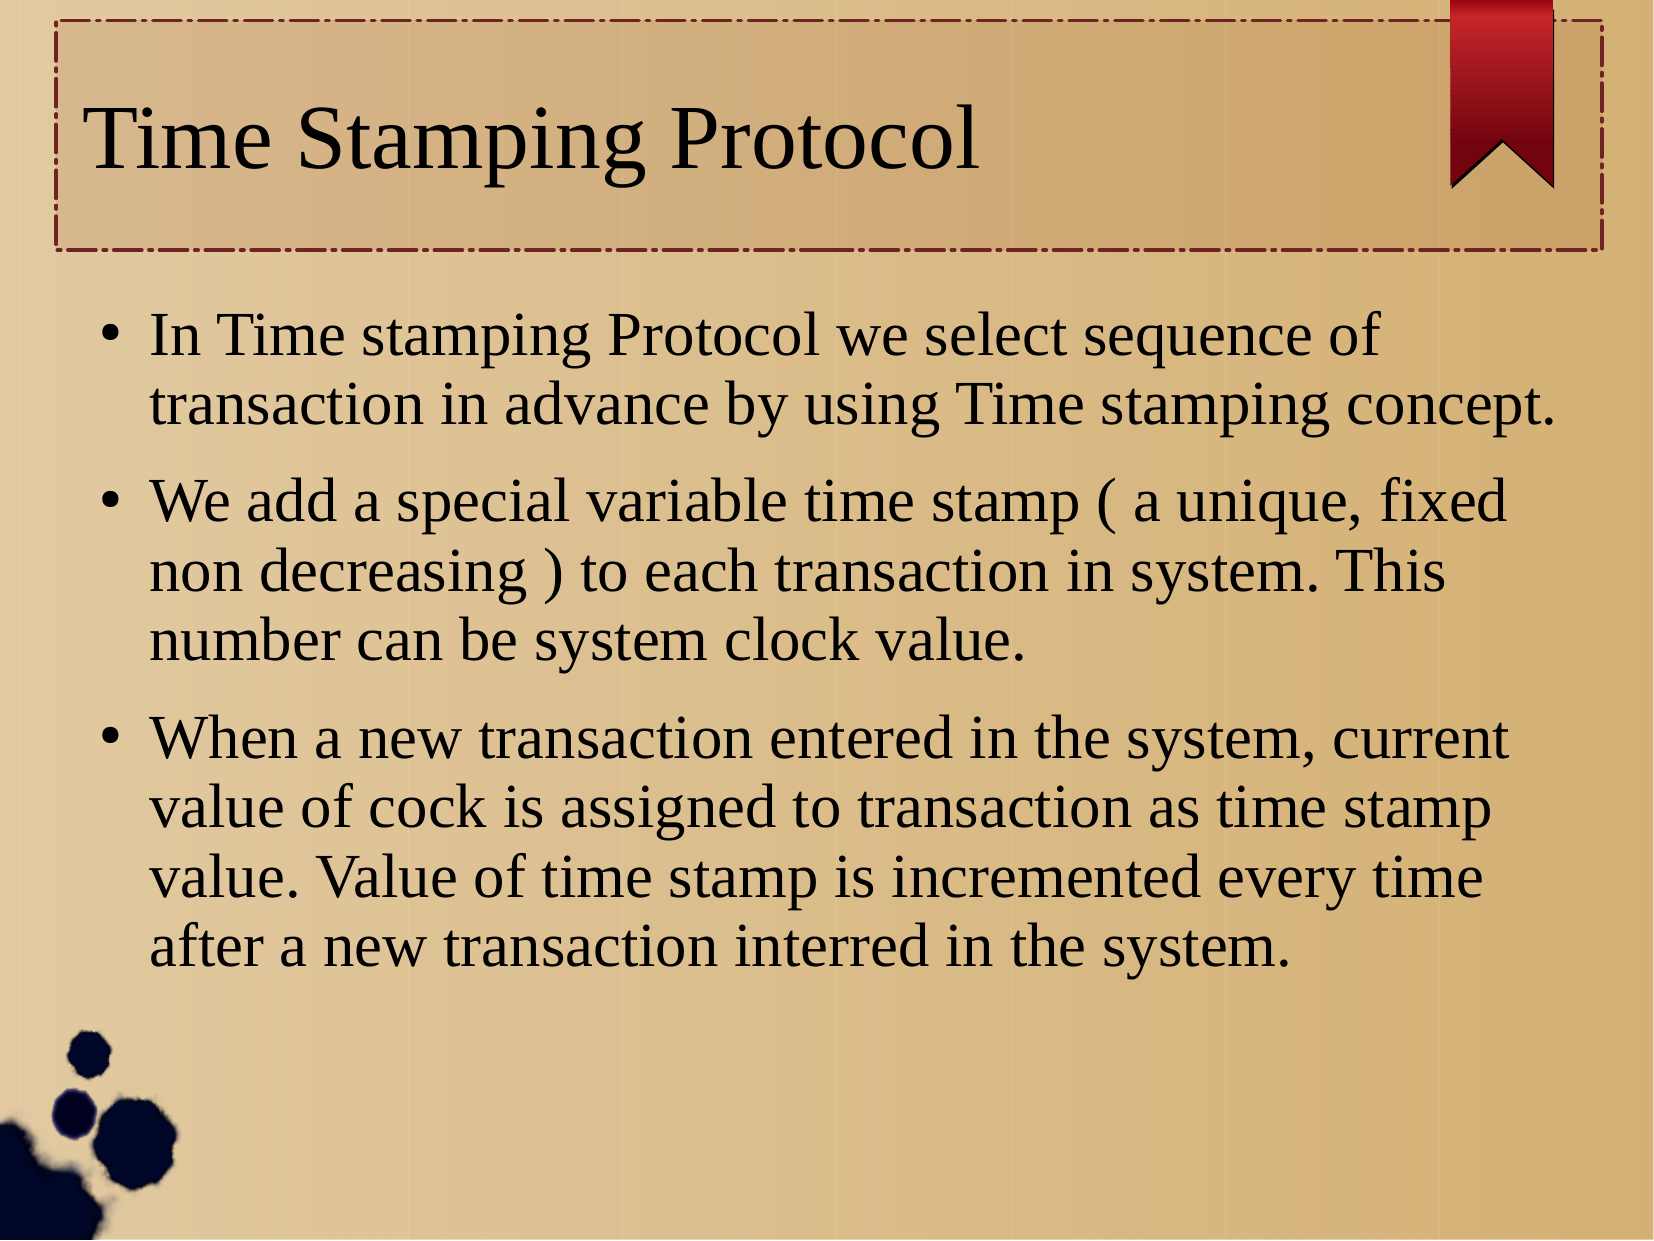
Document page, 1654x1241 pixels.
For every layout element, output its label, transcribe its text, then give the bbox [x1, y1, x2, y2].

list In Time stamping Protocol we select sequence of transaction in advance by using Time stamping concept. We add a special variable time stamp ( a unique, fixed non decreasing ) to each transaction in system. This number can be system clock value. When a new transaction entered in the system, current value of cock is assigned to transaction as time stamp value. Value of time stamp is incremented every time after a new transaction interred in the system. [82, 299, 1571, 1019]
title Time Stamping Protocol [82, 47, 1412, 229]
